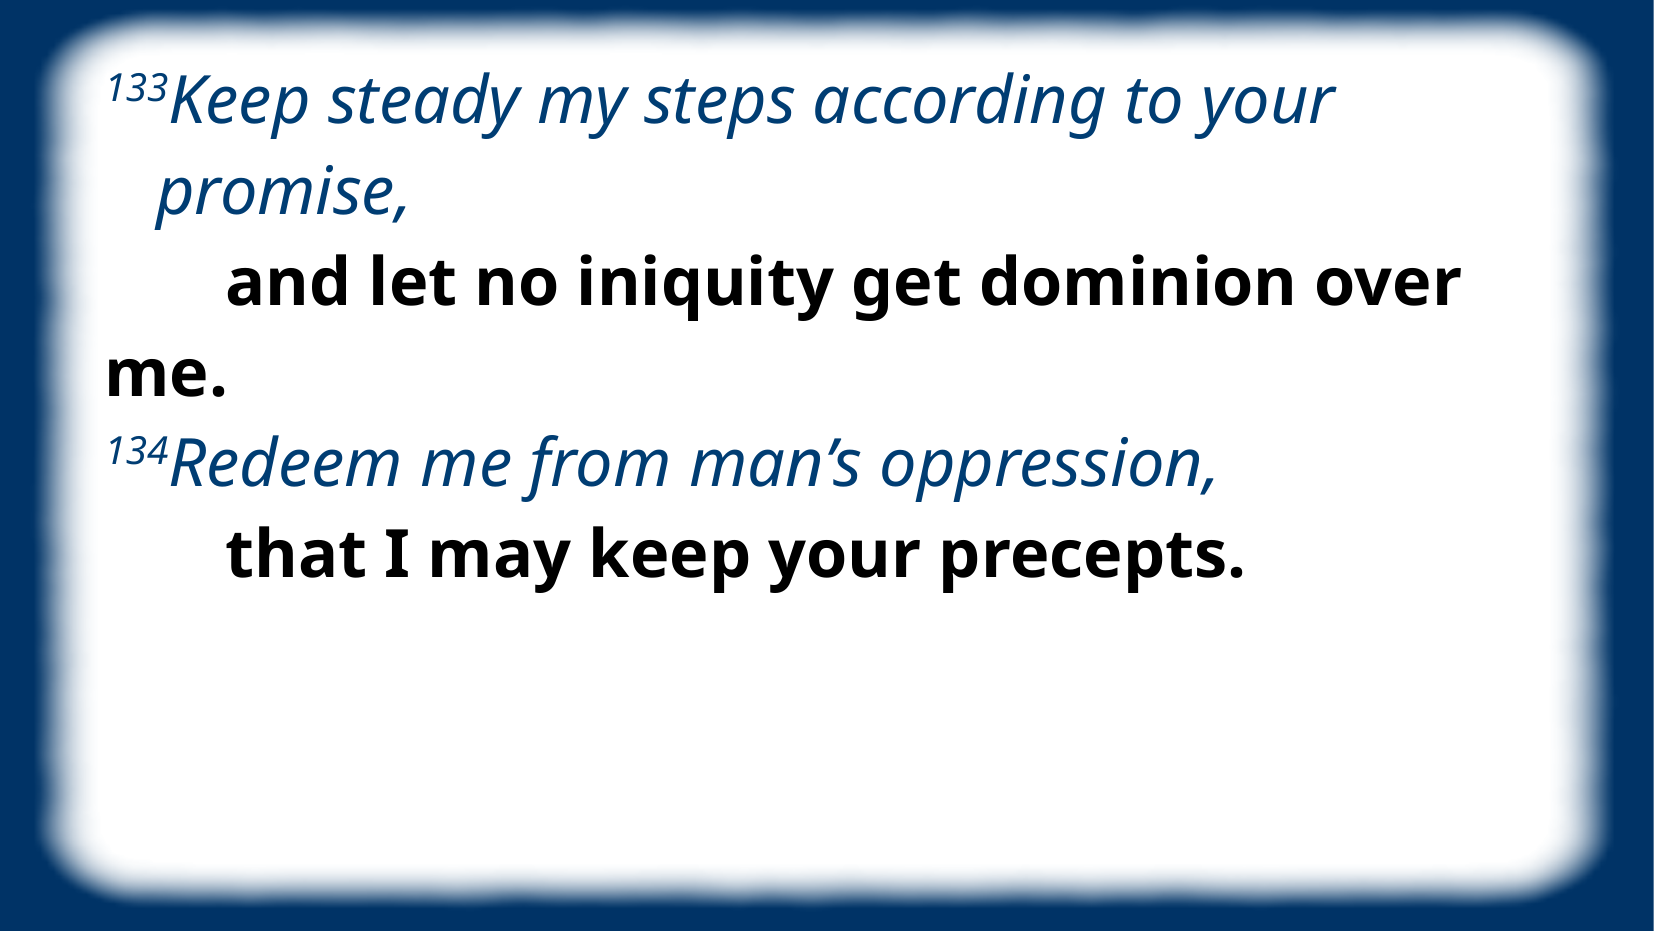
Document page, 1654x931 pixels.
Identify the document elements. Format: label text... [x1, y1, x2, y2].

text_box 133Keep steady my steps according to your promise, and let no iniquity get dominion over me. 134Redeem me from man’s oppression, that I may keep your precepts. [89, 45, 1576, 526]
picture [0, 0, 1654, 931]
